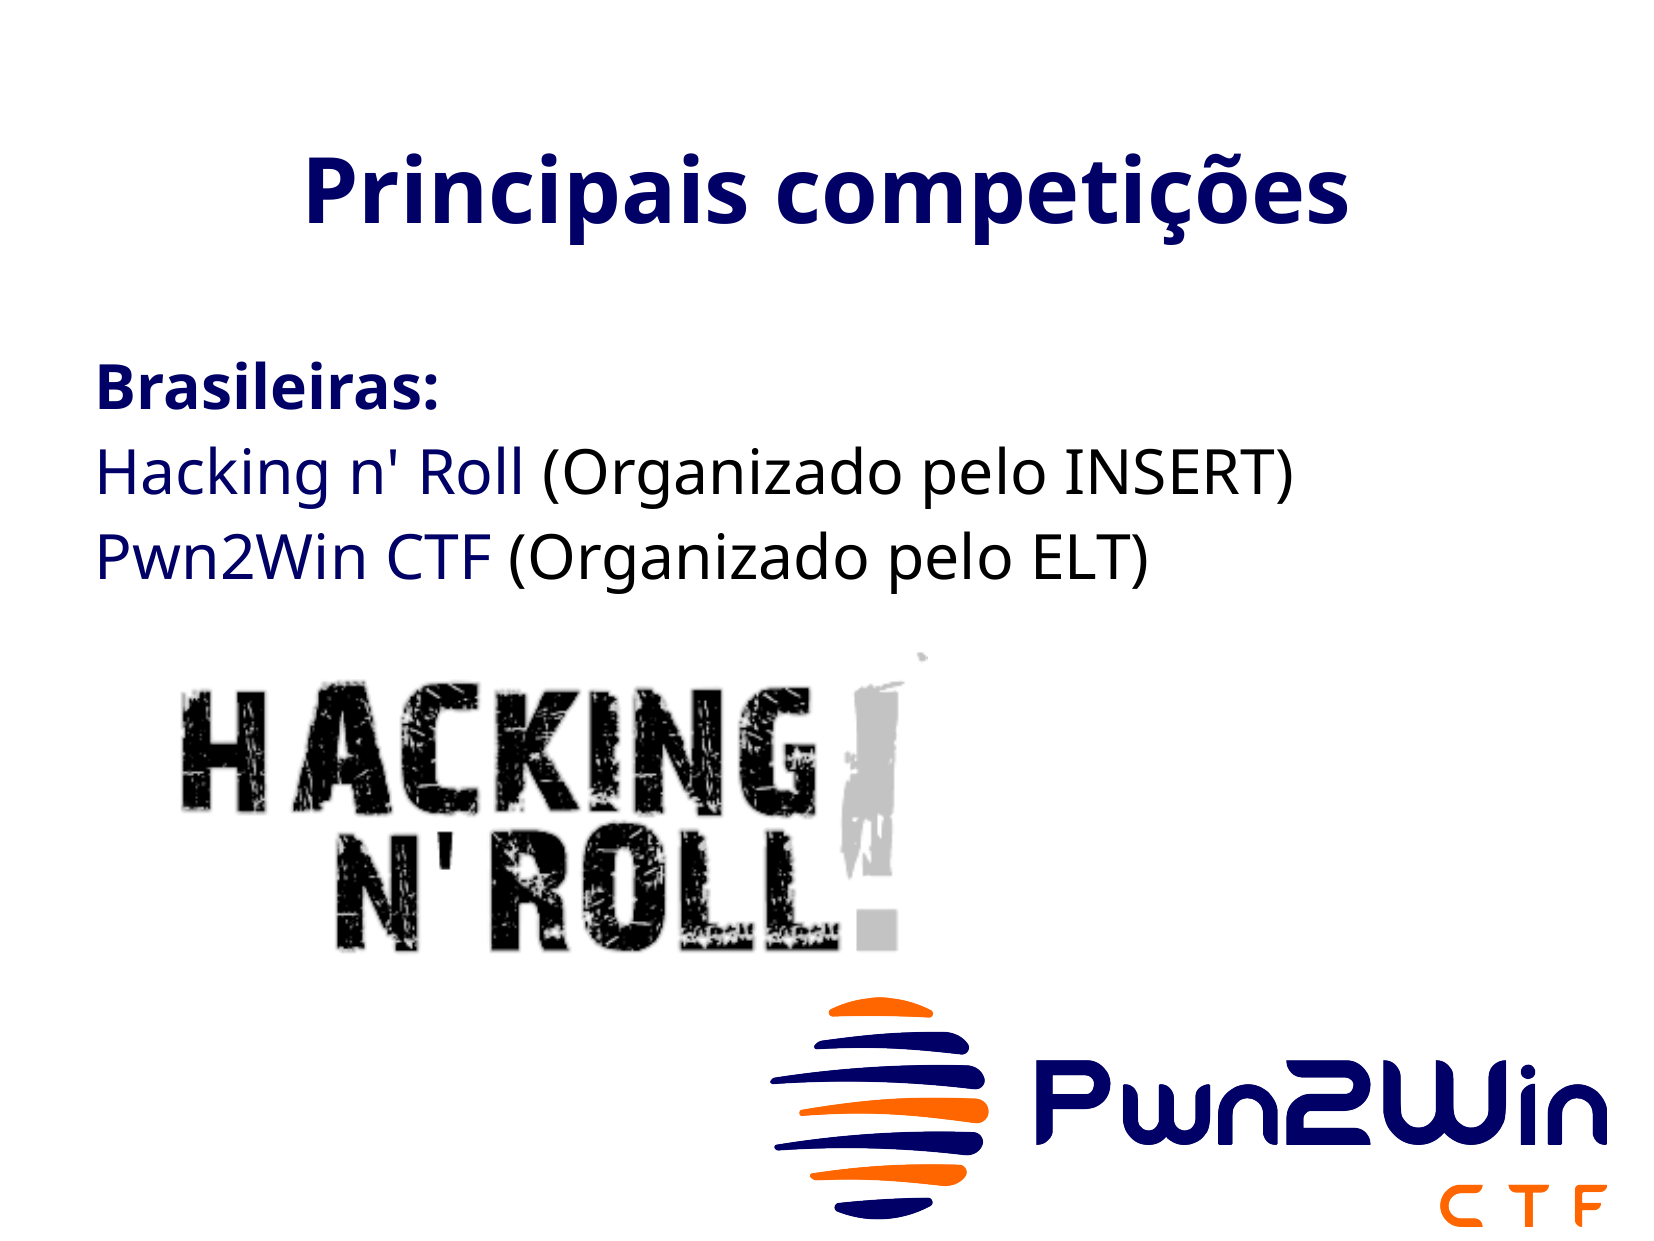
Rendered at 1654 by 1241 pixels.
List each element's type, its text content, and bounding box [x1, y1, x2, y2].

picture [23, 651, 1607, 1227]
subtitle Brasileiras: Hacking n' Roll (Organizado pelo INSERT) Pwn2Win CTF (Organizado pelo ELT) [94, 308, 1583, 633]
title Principais competições [82, 84, 1571, 292]
